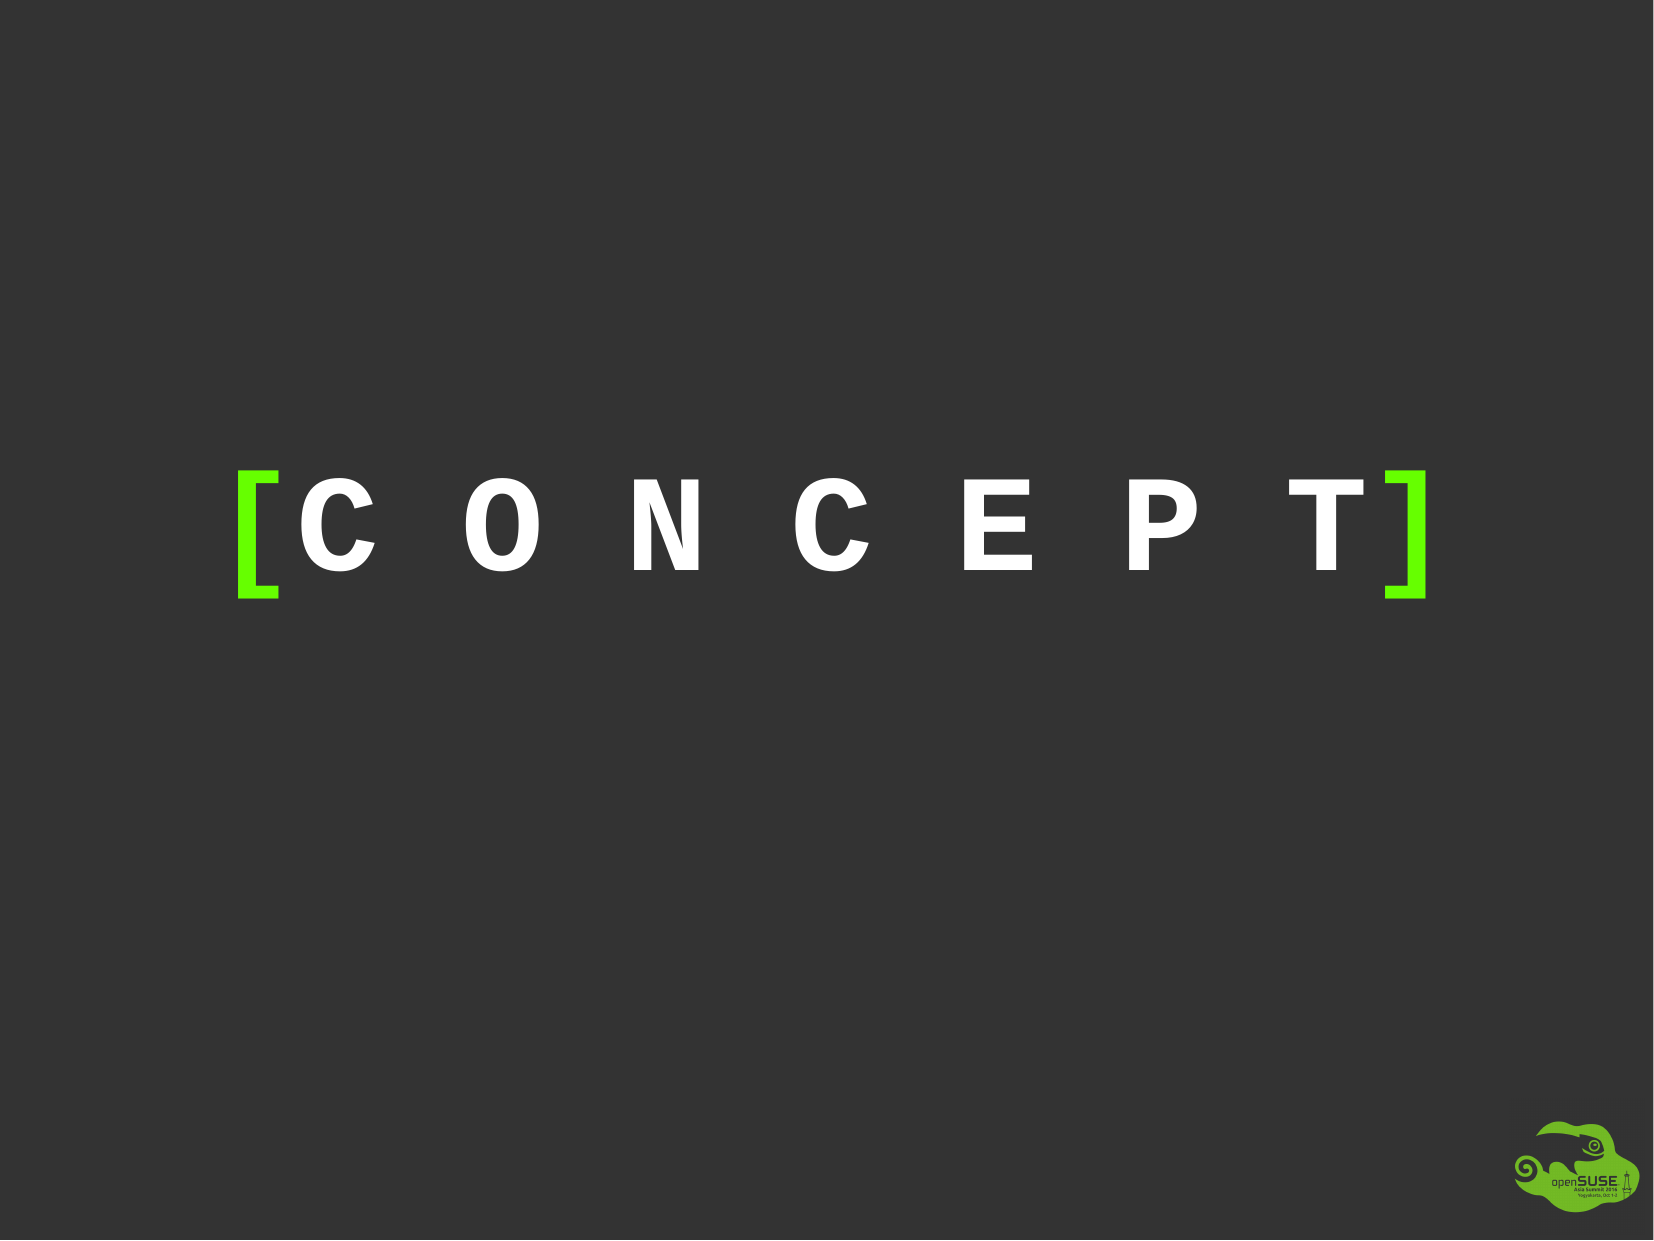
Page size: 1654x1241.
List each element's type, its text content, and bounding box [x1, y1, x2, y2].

picture [1509, 1098, 1645, 1235]
text_box [C O N C E P T] [30, 448, 1635, 620]
